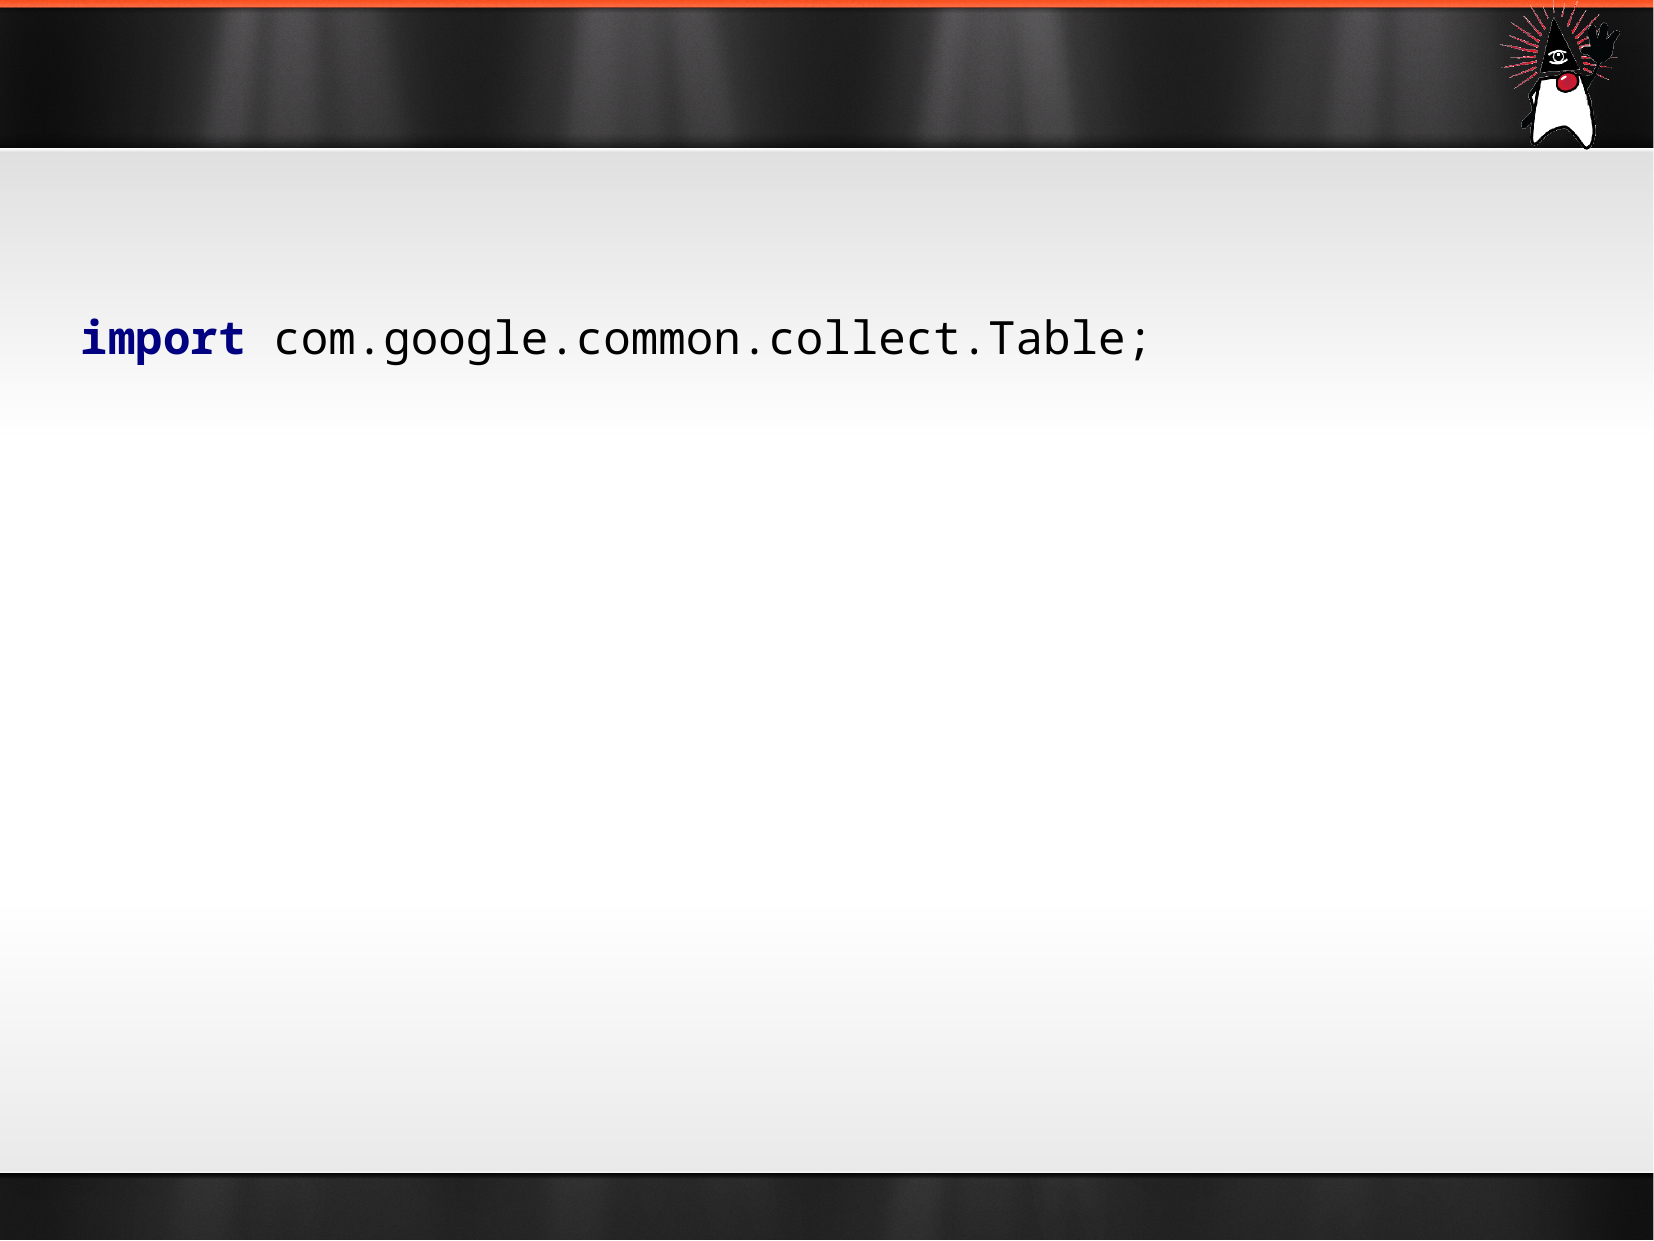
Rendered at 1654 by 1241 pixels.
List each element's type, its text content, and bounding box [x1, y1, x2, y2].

picture [0, 0, 1654, 1240]
subtitle import com.google.common.collect.Table; [80, 305, 1654, 1125]
